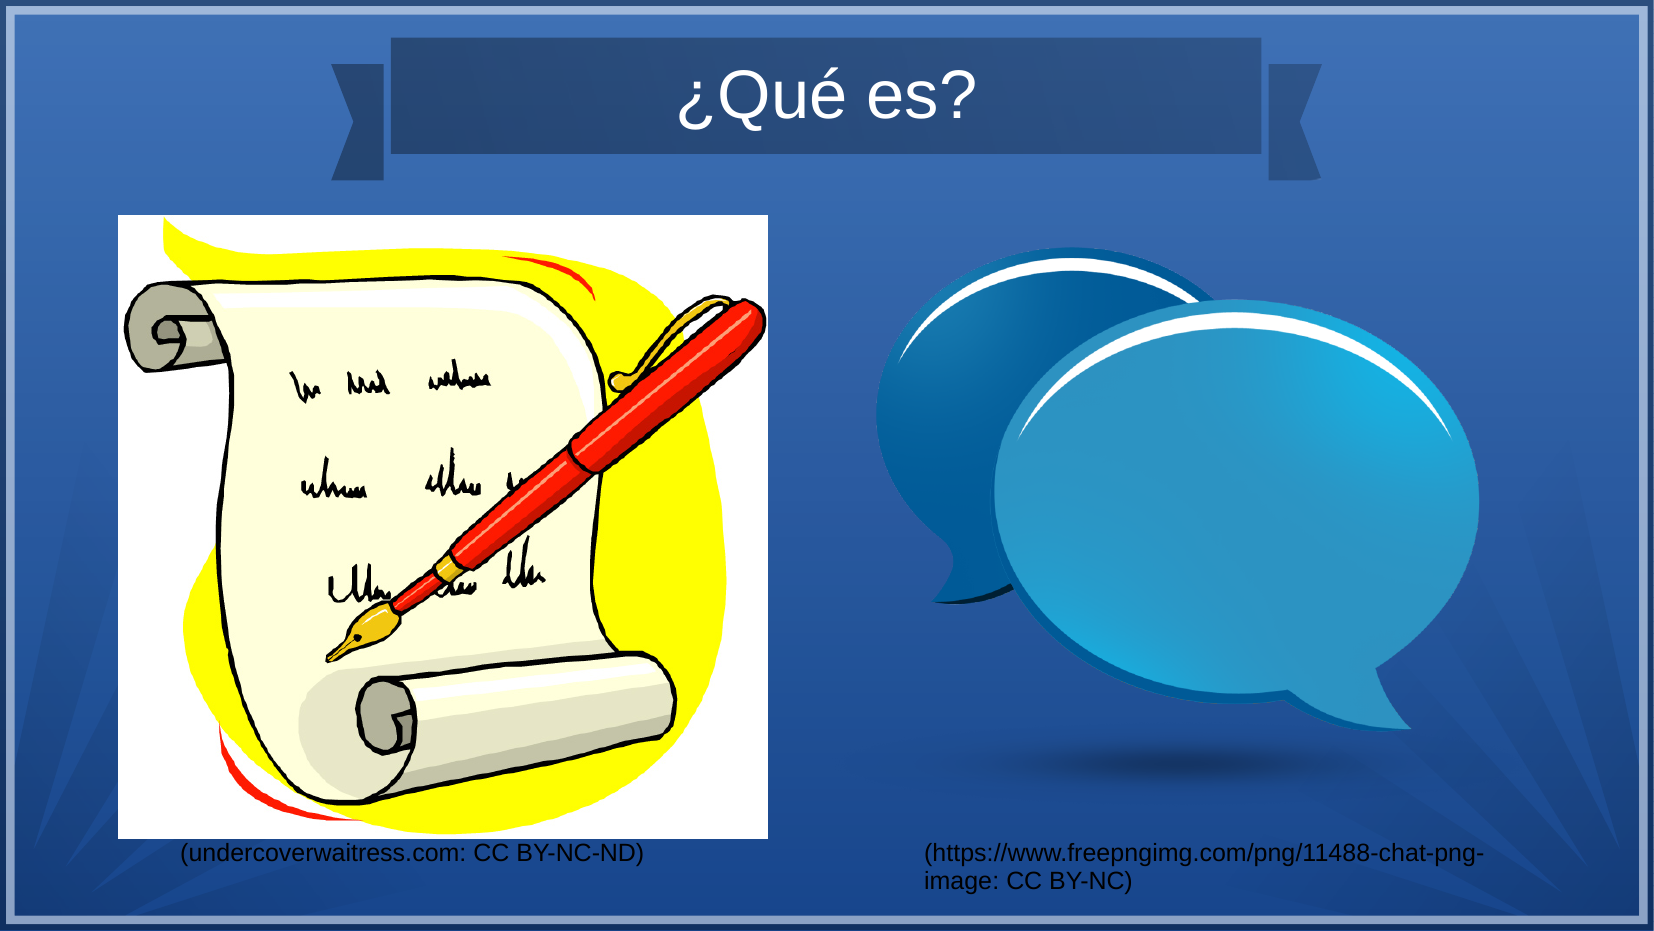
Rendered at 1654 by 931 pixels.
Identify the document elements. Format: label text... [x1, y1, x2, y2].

picture [118, 215, 768, 839]
picture [791, 200, 1560, 815]
text_box (https://www.freepngimg.com/png/11488-chat-png-image: CC BY-NC) [909, 831, 1536, 903]
text_box (undercoverwaitress.com: CC BY-NC-ND) [165, 831, 792, 875]
title ¿Qué es? [389, 35, 1264, 154]
